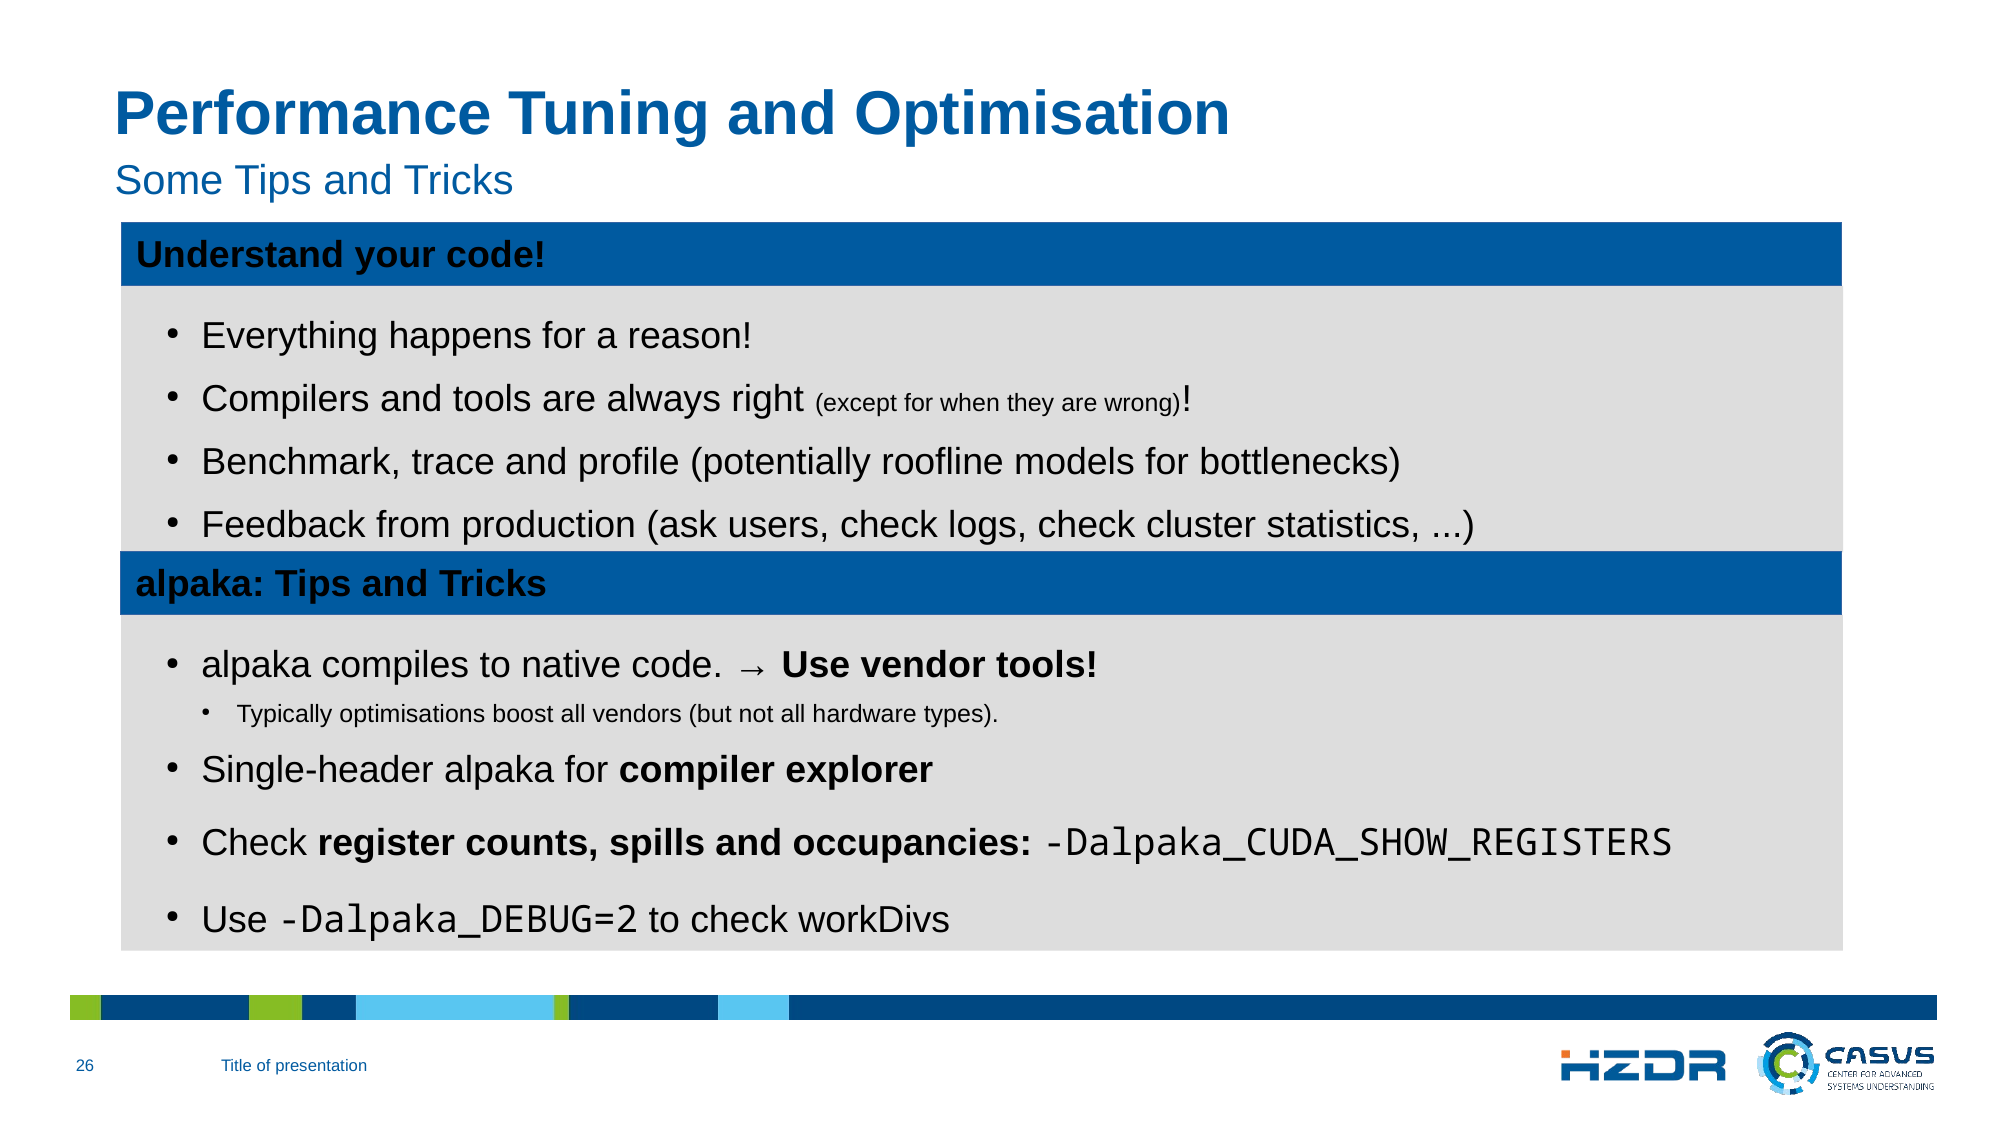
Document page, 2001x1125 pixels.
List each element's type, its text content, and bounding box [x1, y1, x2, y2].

text_box alpaka: Tips and Tricks [120, 551, 1842, 615]
picture [70, 995, 101, 1020]
text_box alpaka compiles to native code. → Use vendor tools! Typically optimisations boost all vendors (but not all hardware types). Single-header alpaka for compiler explorer Check register counts, spills and occupancies: -Dalpaka_CUDA_SHOW_REGISTERS Use -Dalpaka_DEBUG=2 to check workDivs [121, 614, 1843, 942]
picture [572, 995, 1937, 1020]
picture [104, 995, 569, 1020]
text_box Understand your code! [121, 222, 1842, 286]
picture [1560, 1049, 1726, 1081]
title Performance Tuning and Optimisation [114, 80, 1934, 148]
picture [1757, 1032, 1934, 1095]
text_box Some Tips and Tricks [114, 152, 1267, 208]
text_box Everything happens for a reason! Compilers and tools are always right (except for when they are wrong)! Benchmark, trace and profile (potentially roofline models for bottlenecks) Feedback from production (ask users, check logs, check cluster statistics, ...) [121, 285, 1844, 526]
